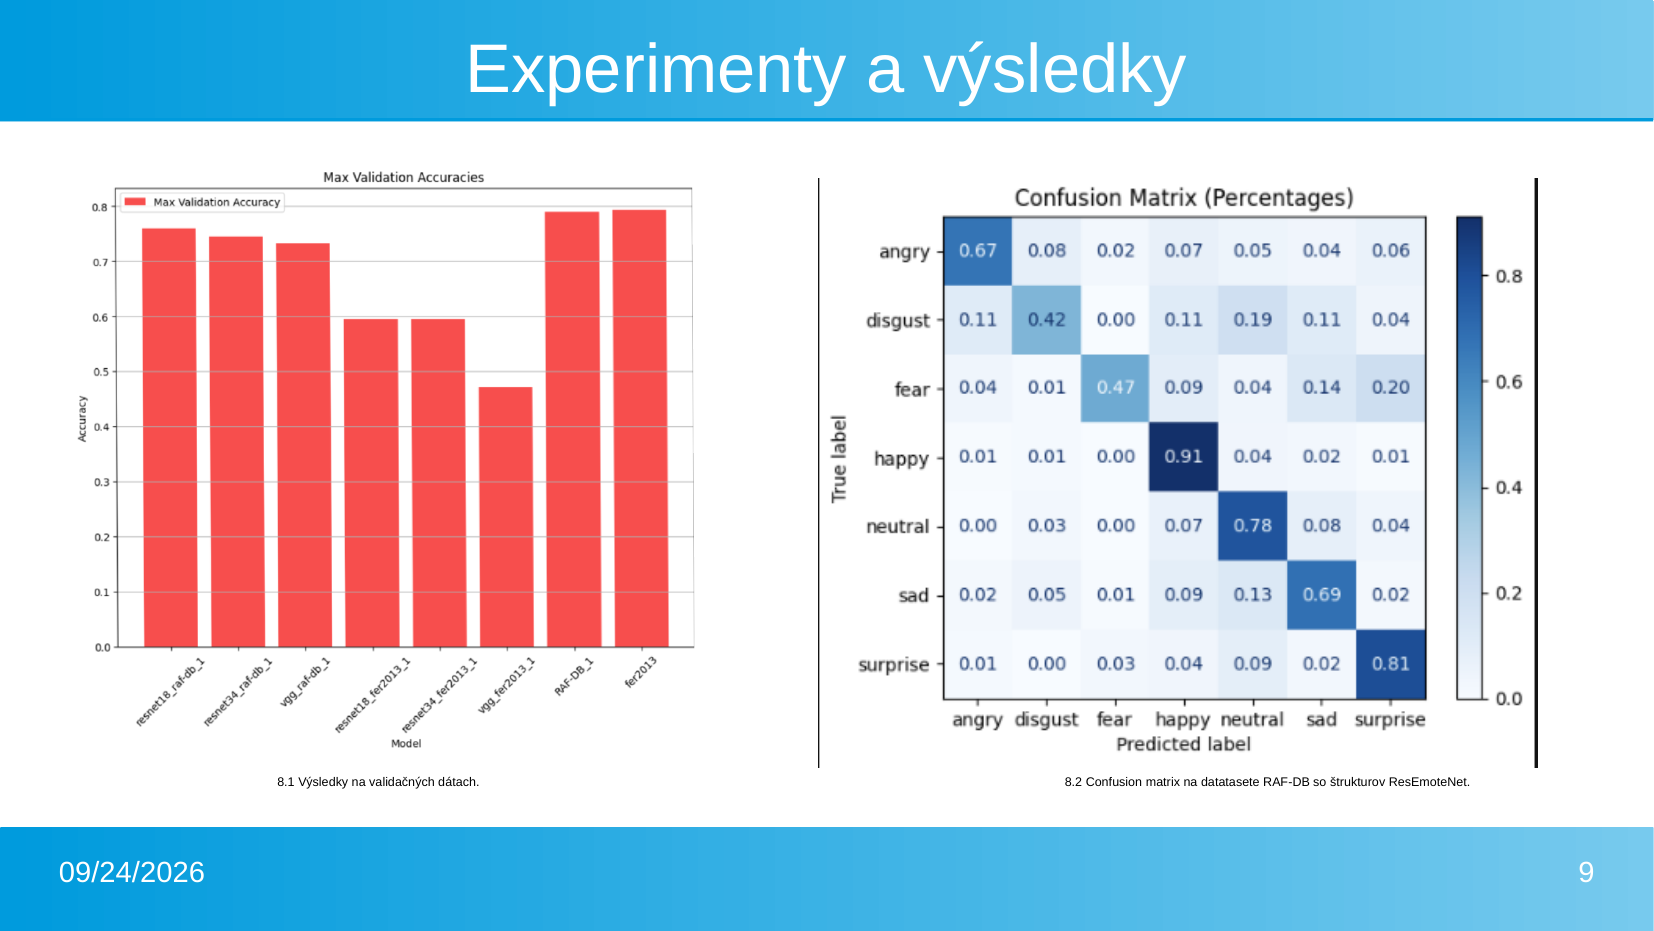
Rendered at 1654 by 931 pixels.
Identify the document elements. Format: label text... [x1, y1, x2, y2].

picture [818, 178, 1538, 768]
picture [75, 170, 695, 751]
title Experimenty a výsledky [59, 29, 1595, 108]
text_box 8.1 Výsledky na validačných dátach. [262, 767, 526, 811]
text_box 8.2 Confusion matrix na datatasete RAF-DB so štrukturov ResEmoteNet. [1050, 767, 1501, 811]
